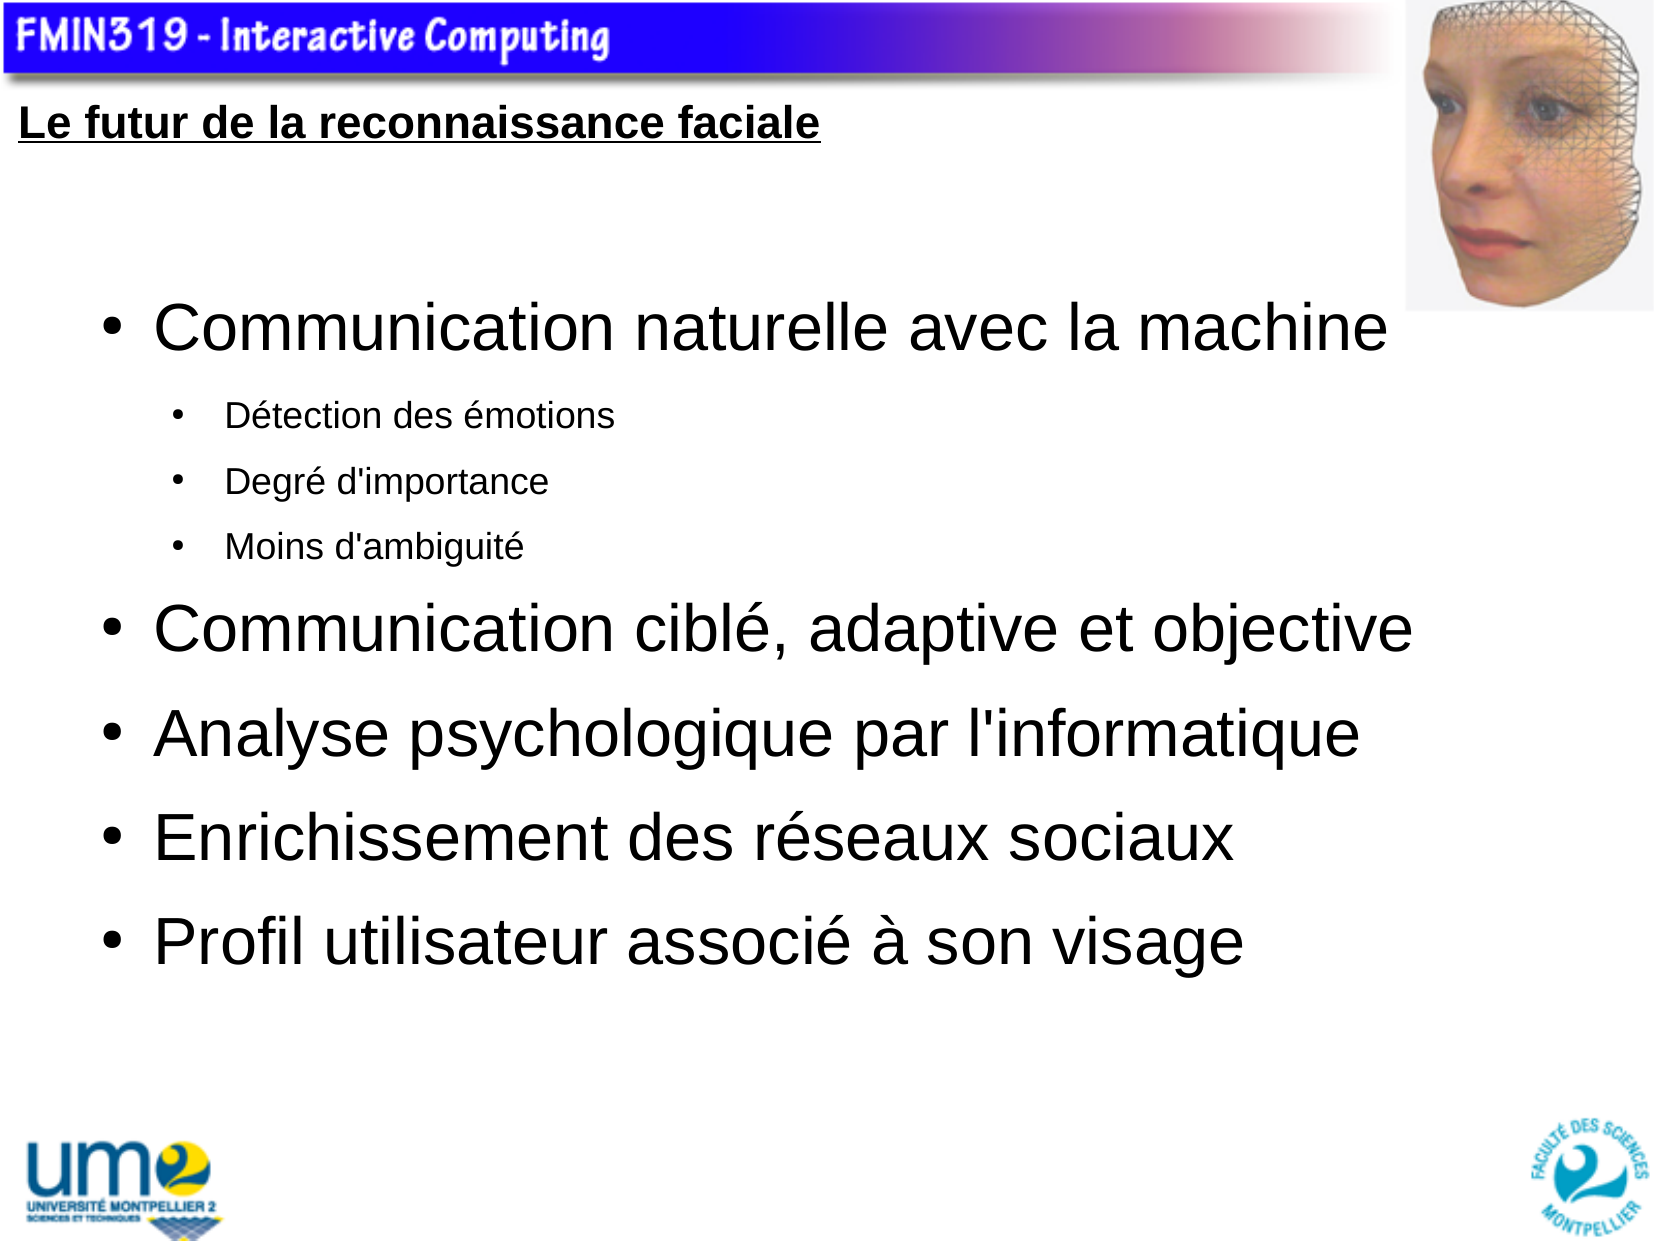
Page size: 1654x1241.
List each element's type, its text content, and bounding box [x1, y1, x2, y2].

picture [0, 0, 1654, 1241]
text_box Le futur de la reconnaissance faciale [3, 89, 1654, 324]
list Communication naturelle avec la machine Détection des émotions Degré d'importance Moins d'ambiguité Communication ciblé, adaptive et objective Analyse psychologique par l'informatique Enrichissement des réseaux sociaux Profil utilisateur associé à son visage [82, 324, 1571, 1094]
